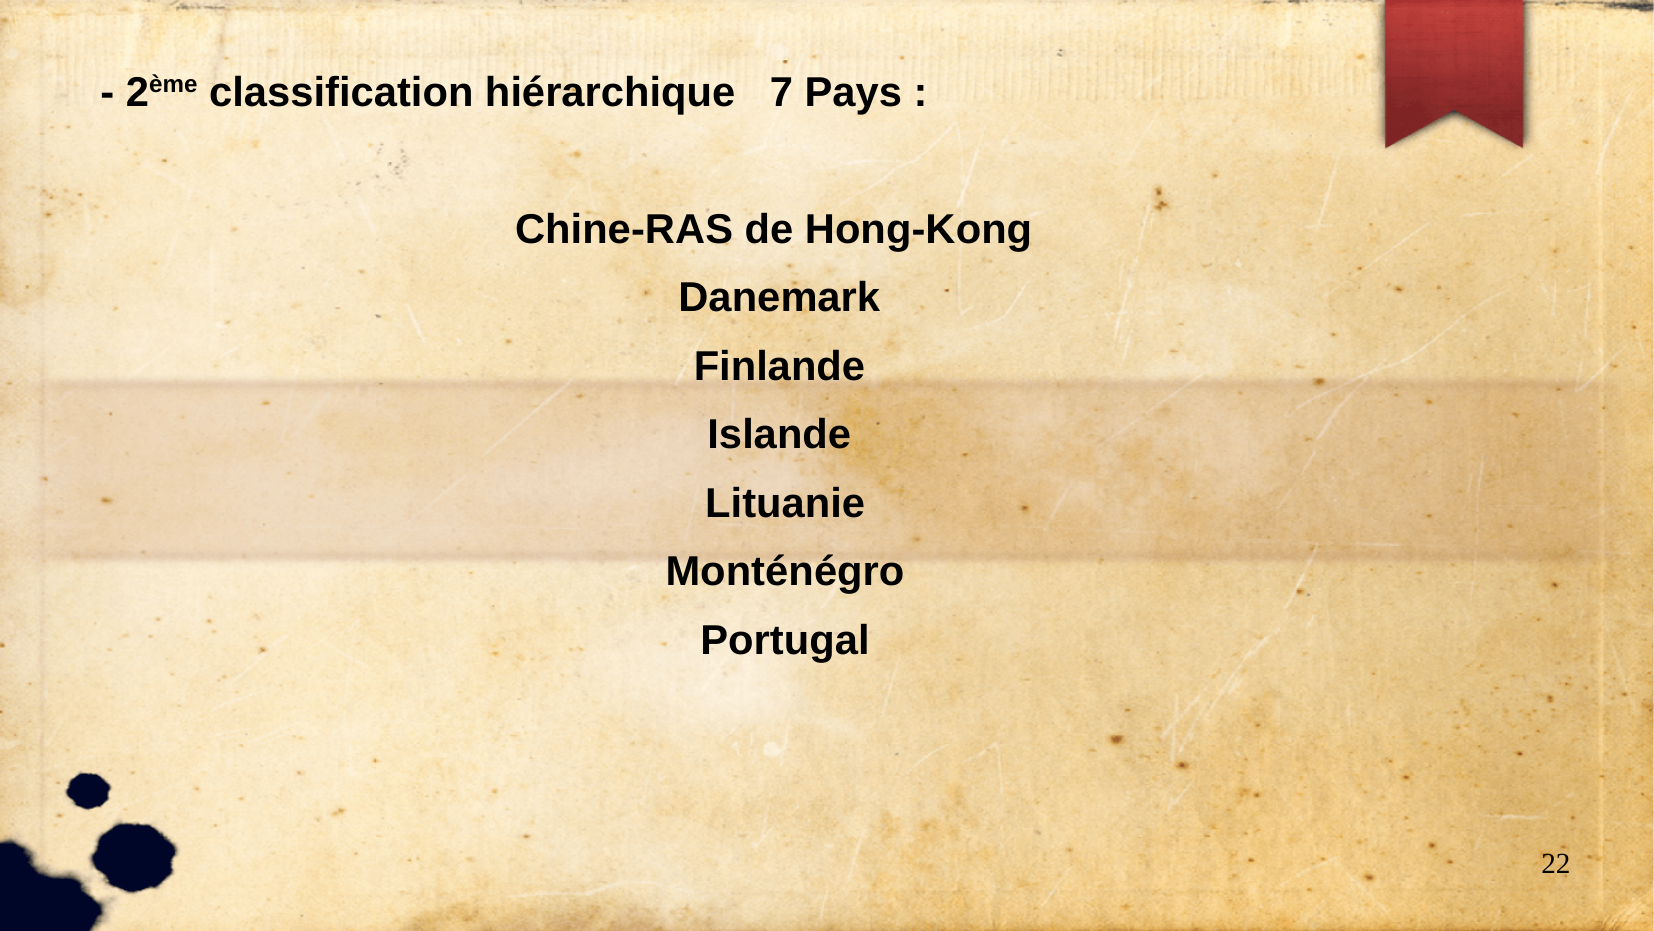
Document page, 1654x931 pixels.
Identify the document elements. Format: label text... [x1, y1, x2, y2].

picture [0, 0, 1654, 931]
list - 2ème classification hiérarchique 7 Pays : Chine-RAS de Hong-Kong Danemark Finlande Islande Lituanie Monténégro Portugal [29, 0, 1447, 886]
